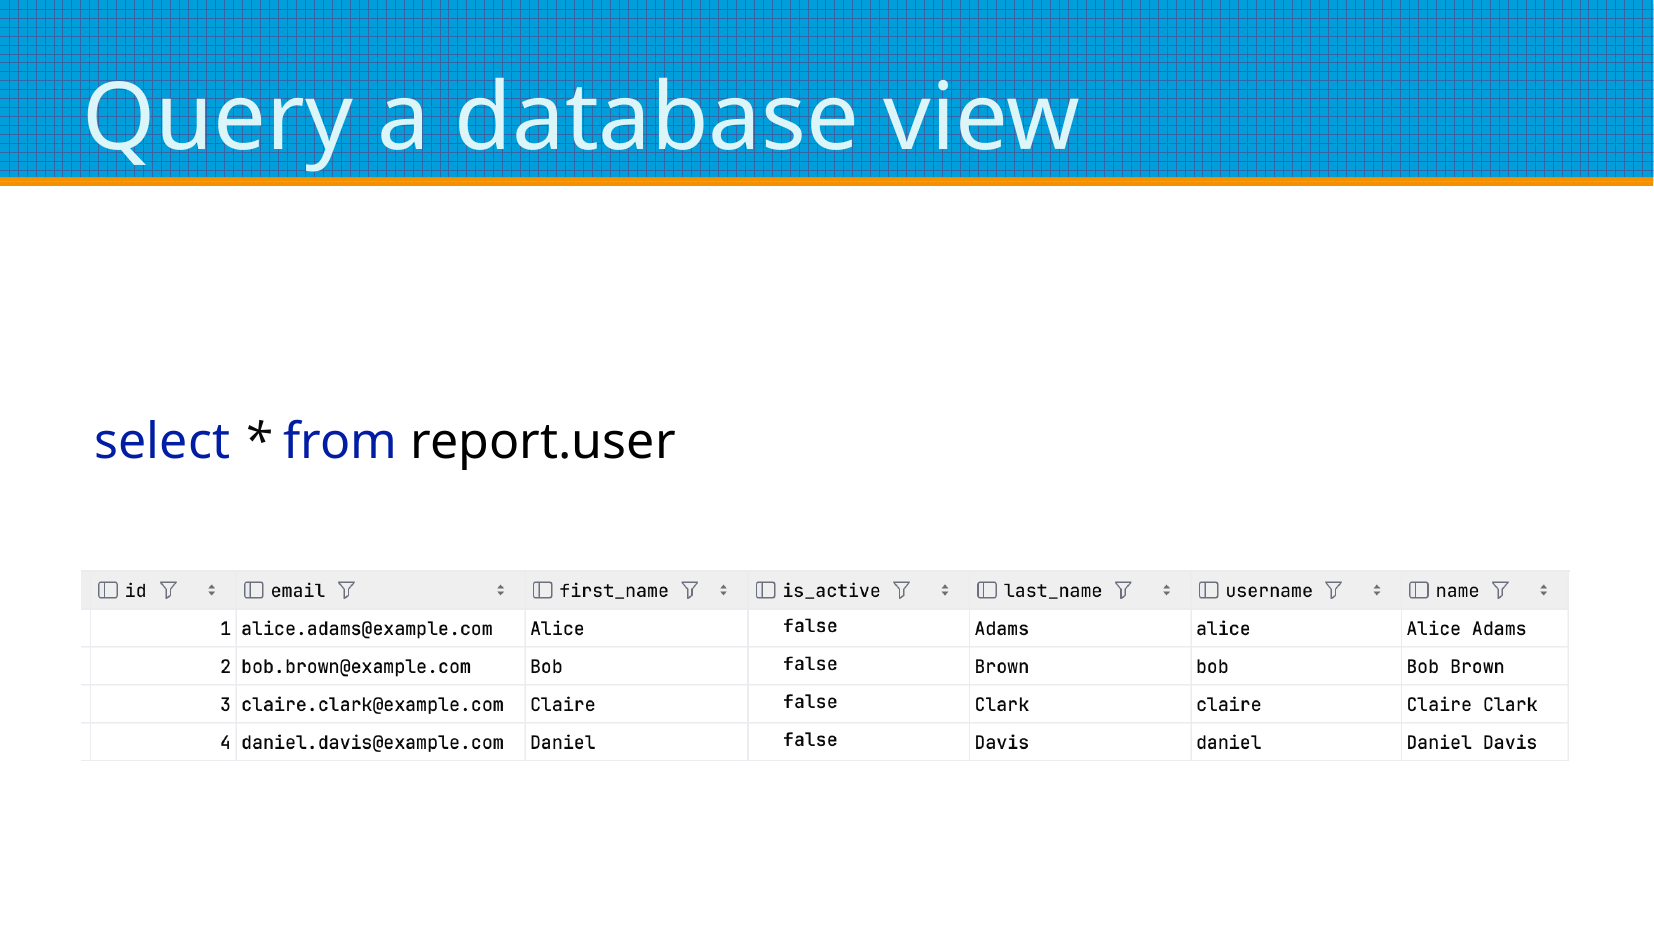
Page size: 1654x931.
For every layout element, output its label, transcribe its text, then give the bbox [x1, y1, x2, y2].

picture [81, 570, 1570, 762]
title Query a database view [82, 14, 1571, 178]
text_box select * from report.user [88, 376, 975, 502]
